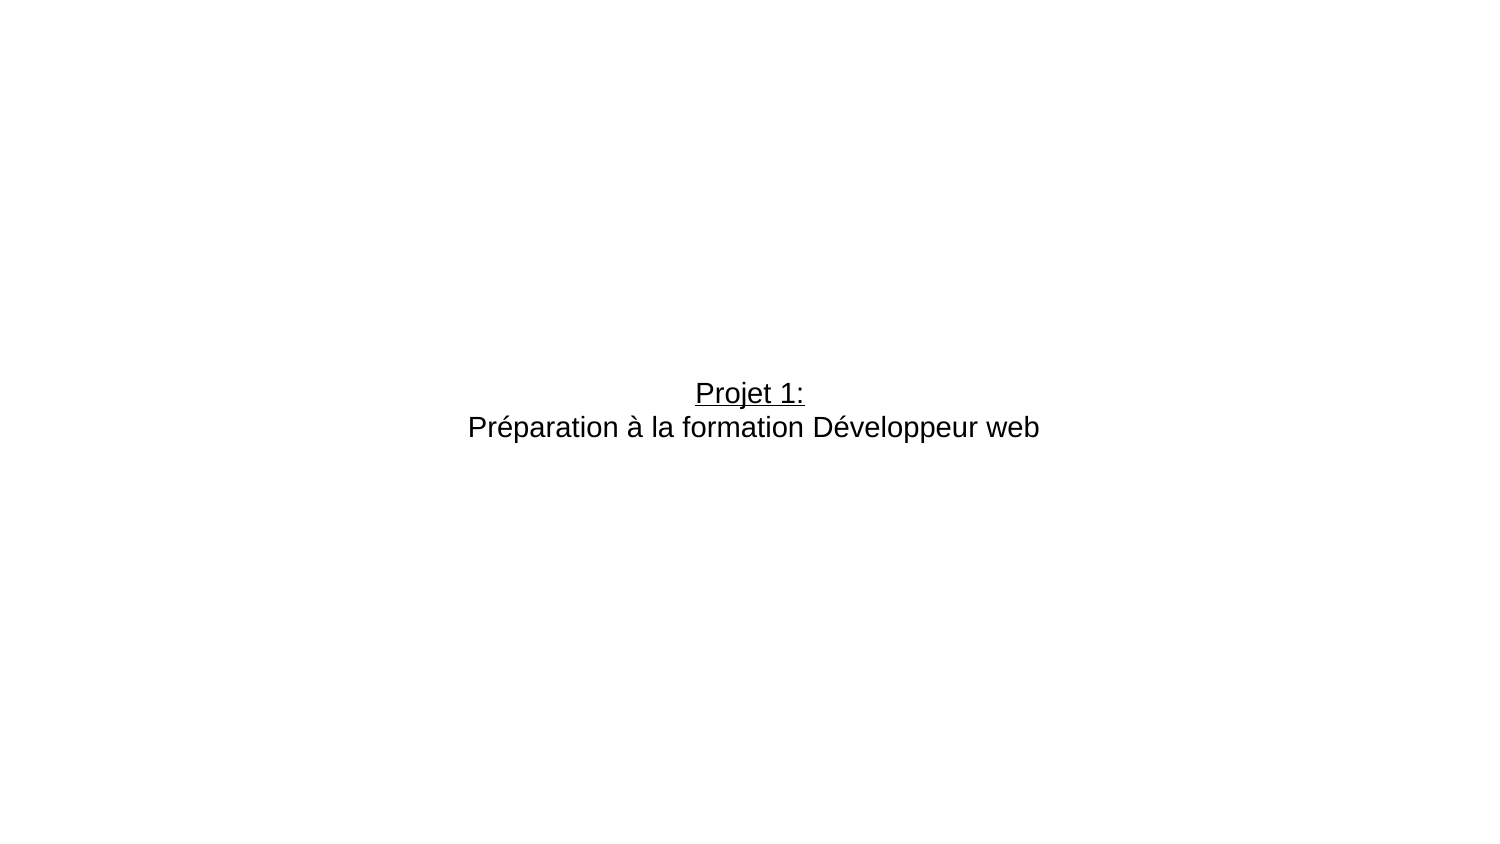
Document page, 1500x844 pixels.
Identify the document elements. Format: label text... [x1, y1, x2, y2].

title Projet 1: Préparation à la formation Développeur web [51, 122, 1449, 459]
